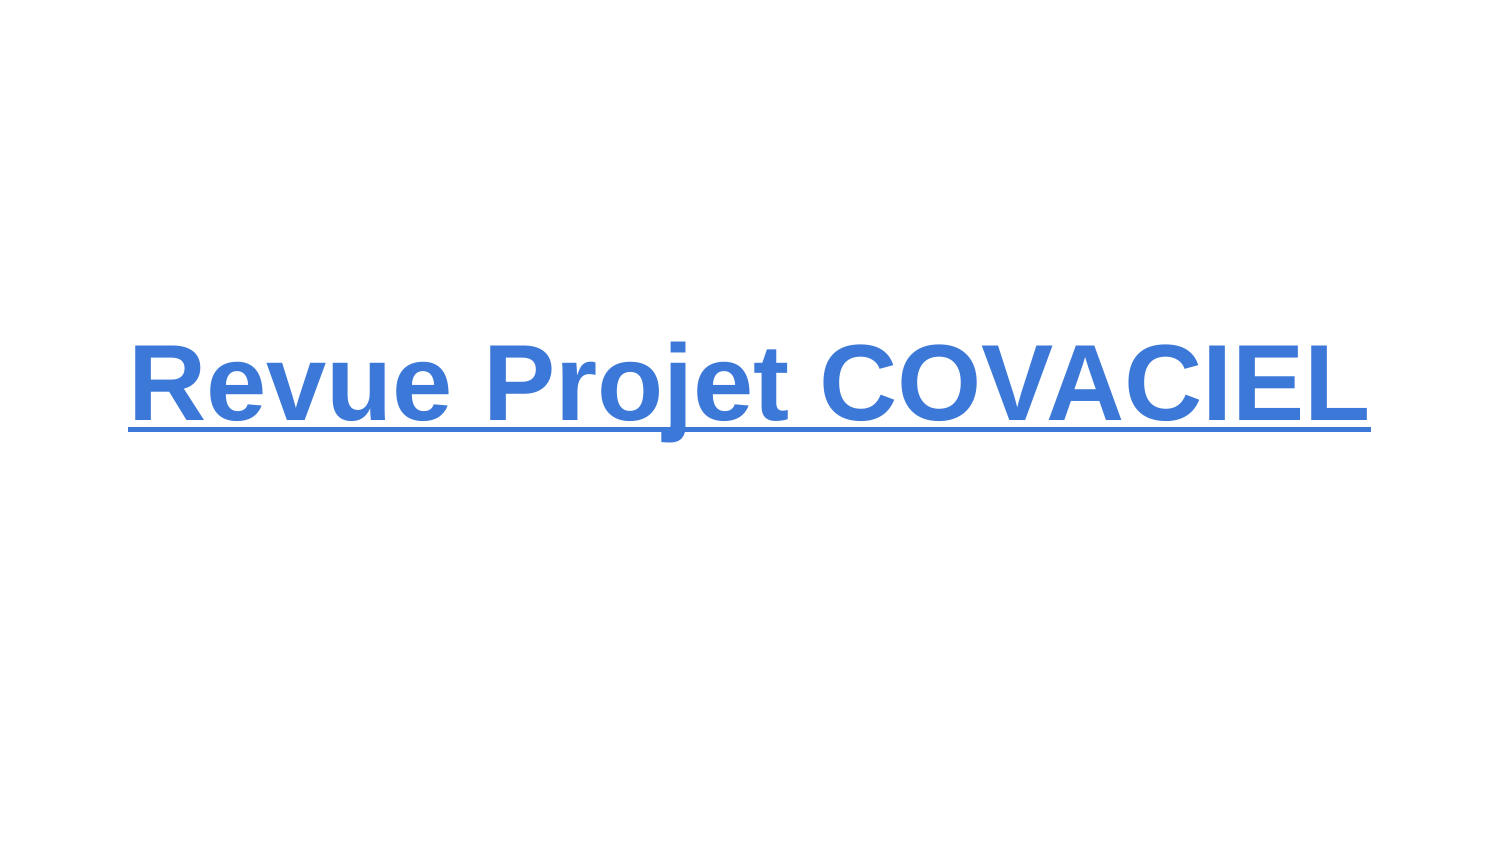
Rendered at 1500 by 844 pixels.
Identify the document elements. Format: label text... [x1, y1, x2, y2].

title Revue Projet COVACIEL [51, 122, 1449, 459]
